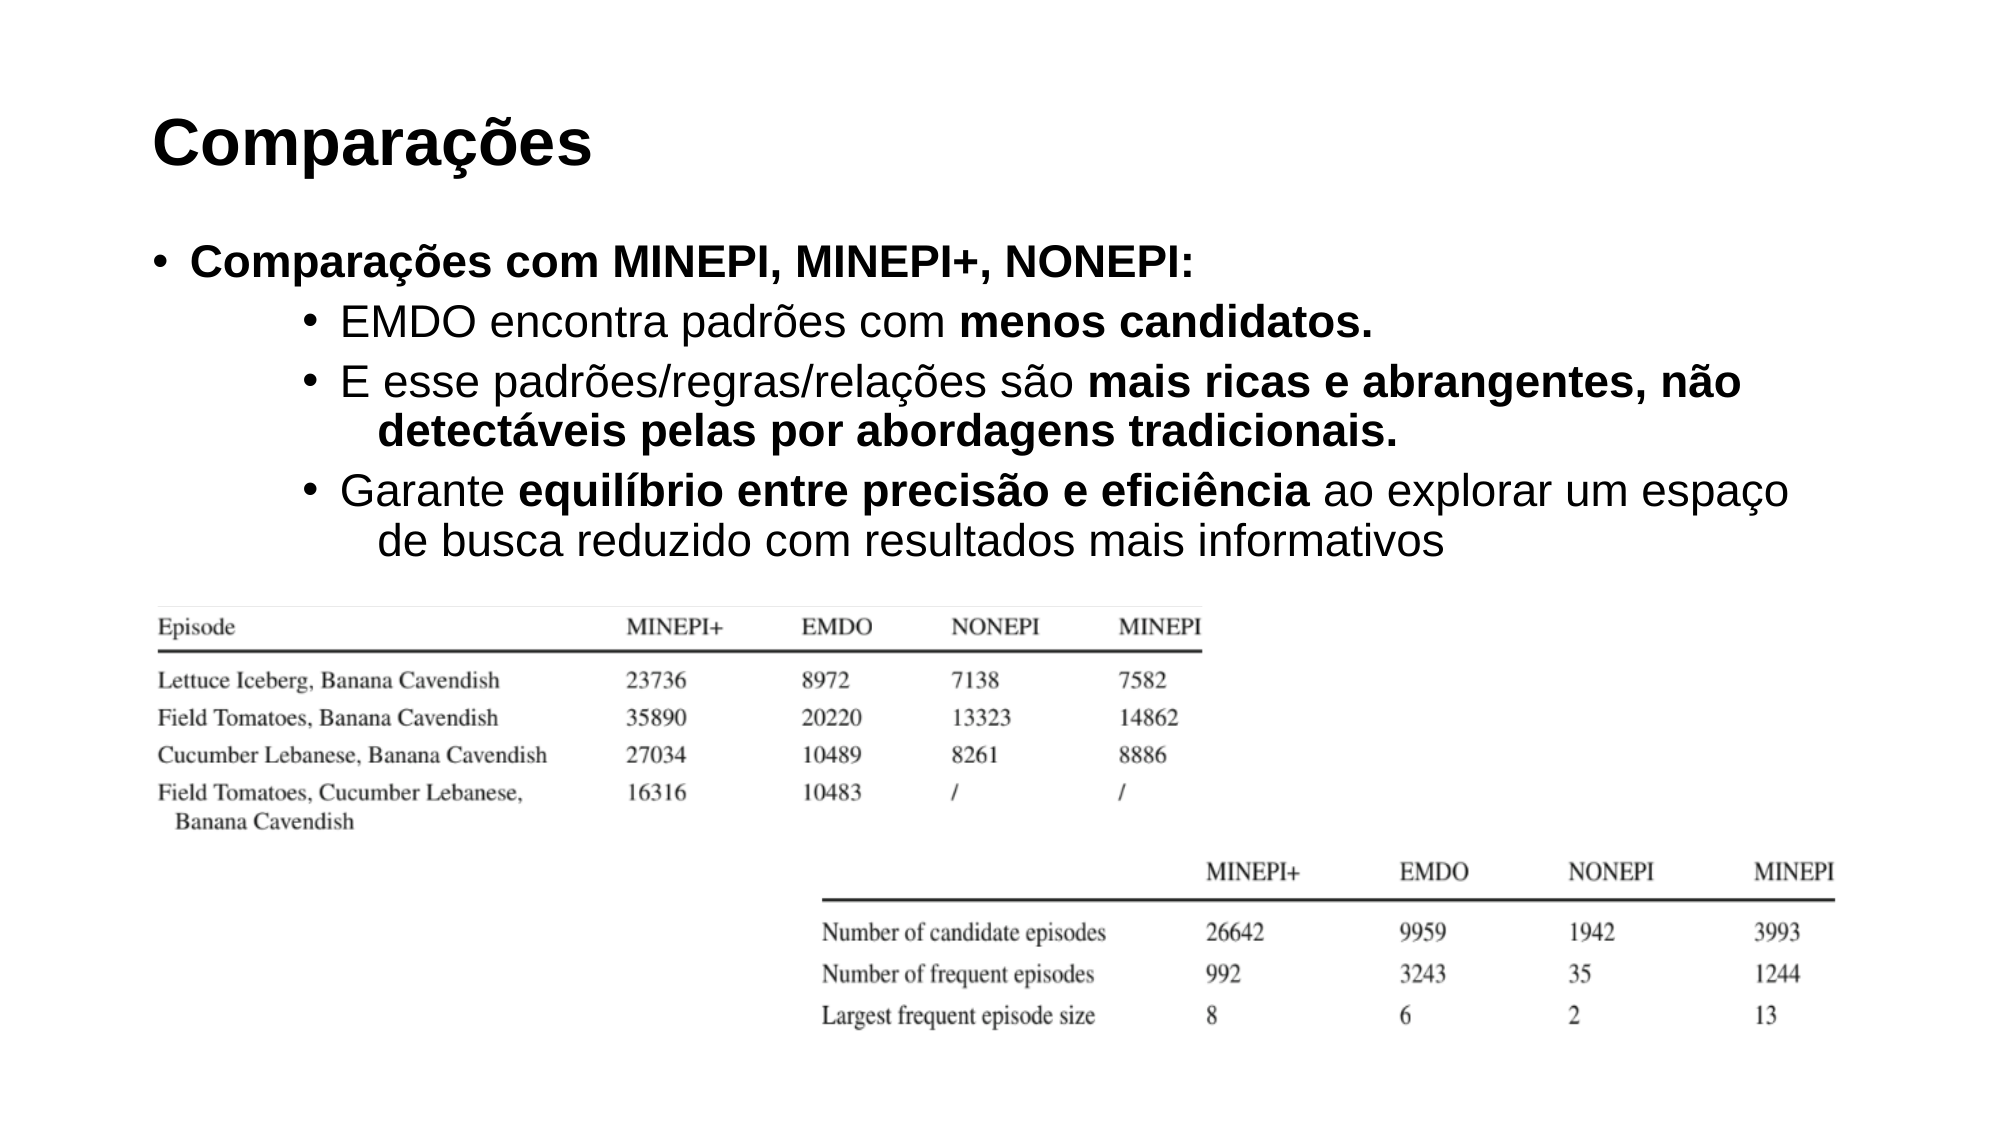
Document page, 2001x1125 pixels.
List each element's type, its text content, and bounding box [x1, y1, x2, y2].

picture [799, 853, 1889, 1033]
title Comparações [137, 34, 1863, 230]
list Comparações com MINEPI, MINEPI+, NONEPI: EMDO encontra padrões com menos candidatos. E esse padrões/regras/relações são mais ricas e abrangentes, não detectáveis pelas por abordagens tradicionais. Garante equilíbrio entre precisão e eficiência ao explorar um espaço de busca reduzido com resultados mais informativos [137, 230, 1863, 945]
picture [137, 606, 1228, 839]
